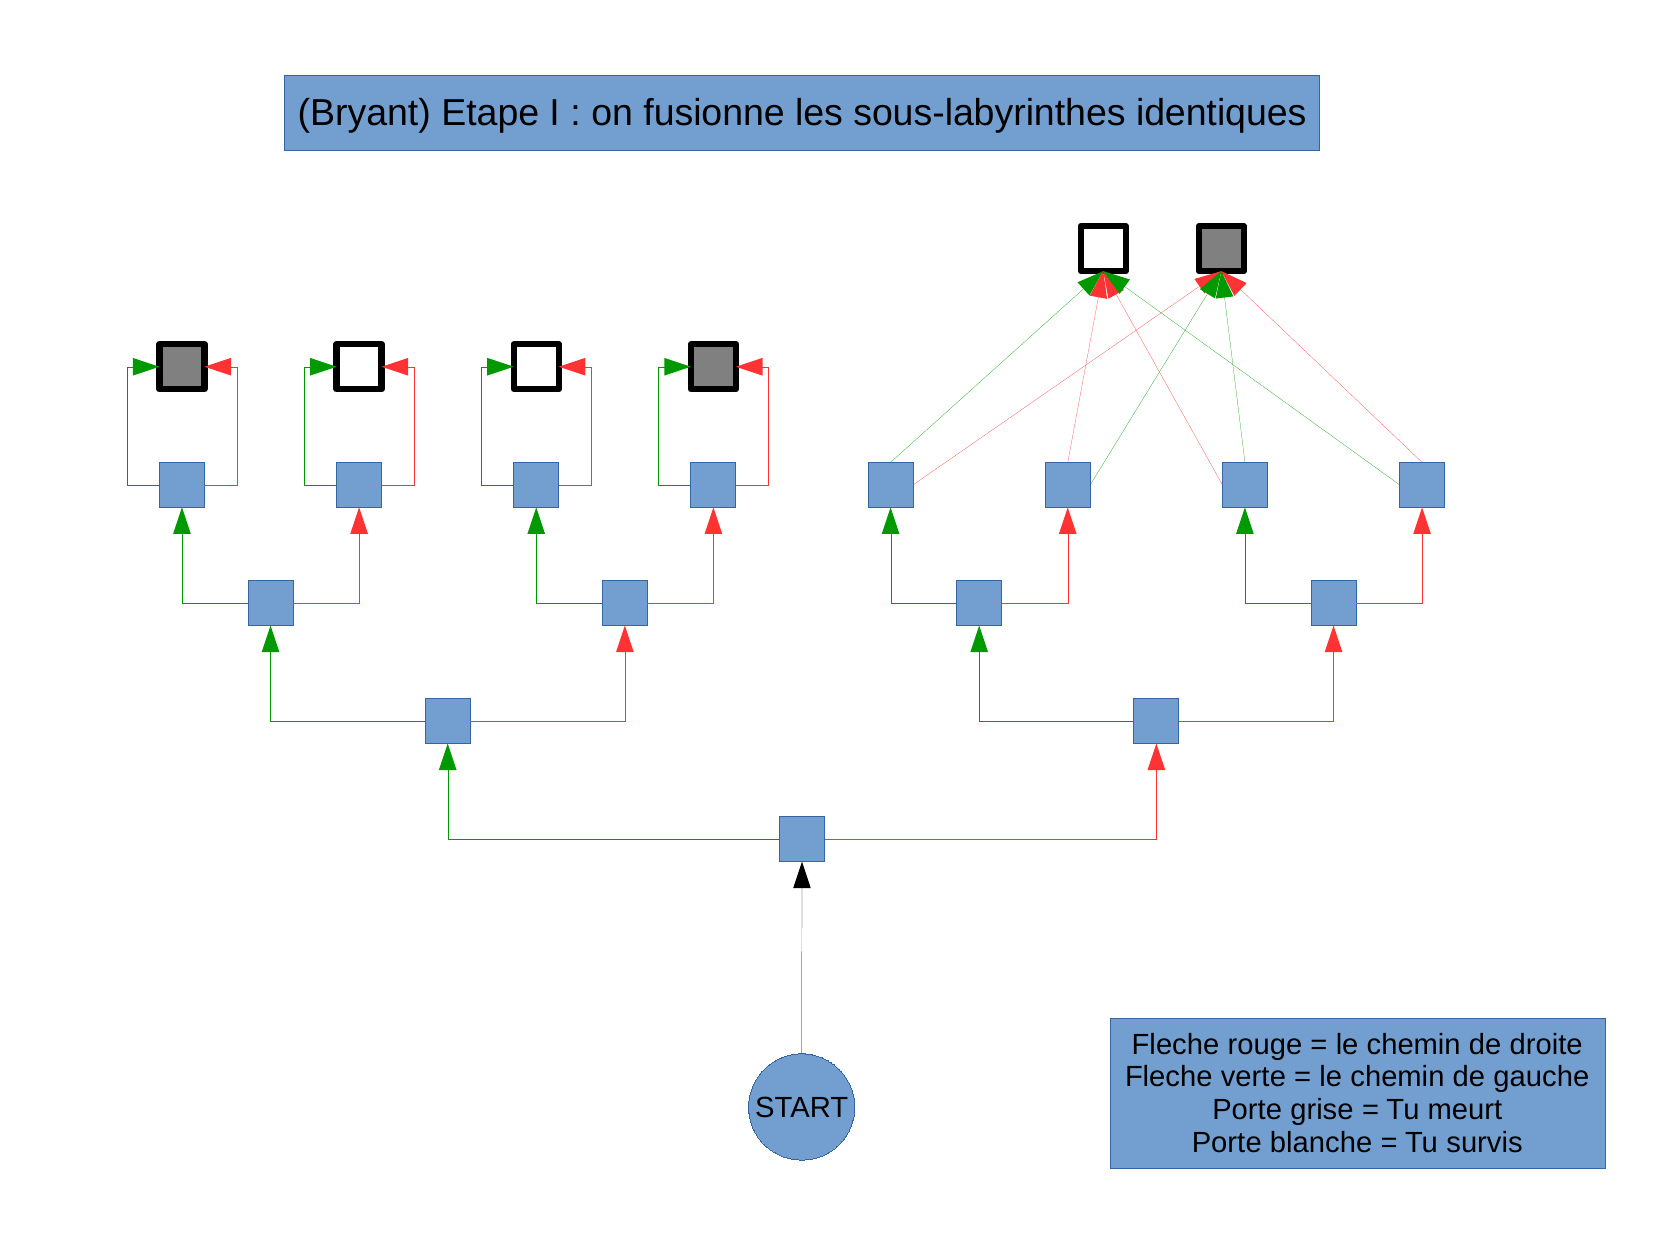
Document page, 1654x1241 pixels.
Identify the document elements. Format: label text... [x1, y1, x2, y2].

text_box [159, 462, 205, 508]
text_box (Bryant) Etape I : on fusionne les sous-labyrinthes identiques [284, 75, 1320, 151]
text_box [1198, 226, 1244, 272]
text_box [1222, 462, 1268, 508]
text_box [1045, 462, 1091, 508]
text_box Fleche rouge = le chemin de droite Fleche verte = le chemin de gauche Porte grise = Tu meurt Porte blanche = Tu survis [1110, 1018, 1606, 1169]
text_box [248, 580, 294, 626]
text_box [336, 462, 382, 508]
text_box [602, 580, 648, 626]
text_box [425, 698, 471, 744]
text_box [1399, 462, 1445, 508]
text_box [513, 344, 559, 390]
text_box [159, 344, 205, 390]
text_box [779, 816, 825, 862]
text_box [690, 344, 736, 390]
text_box [690, 462, 736, 508]
text_box [1080, 226, 1126, 272]
text_box [1311, 580, 1357, 626]
text_box [513, 462, 559, 508]
text_box [1133, 698, 1179, 744]
text_box [956, 580, 1002, 626]
text_box START [748, 1053, 855, 1161]
text_box [868, 462, 914, 508]
text_box [336, 344, 382, 390]
